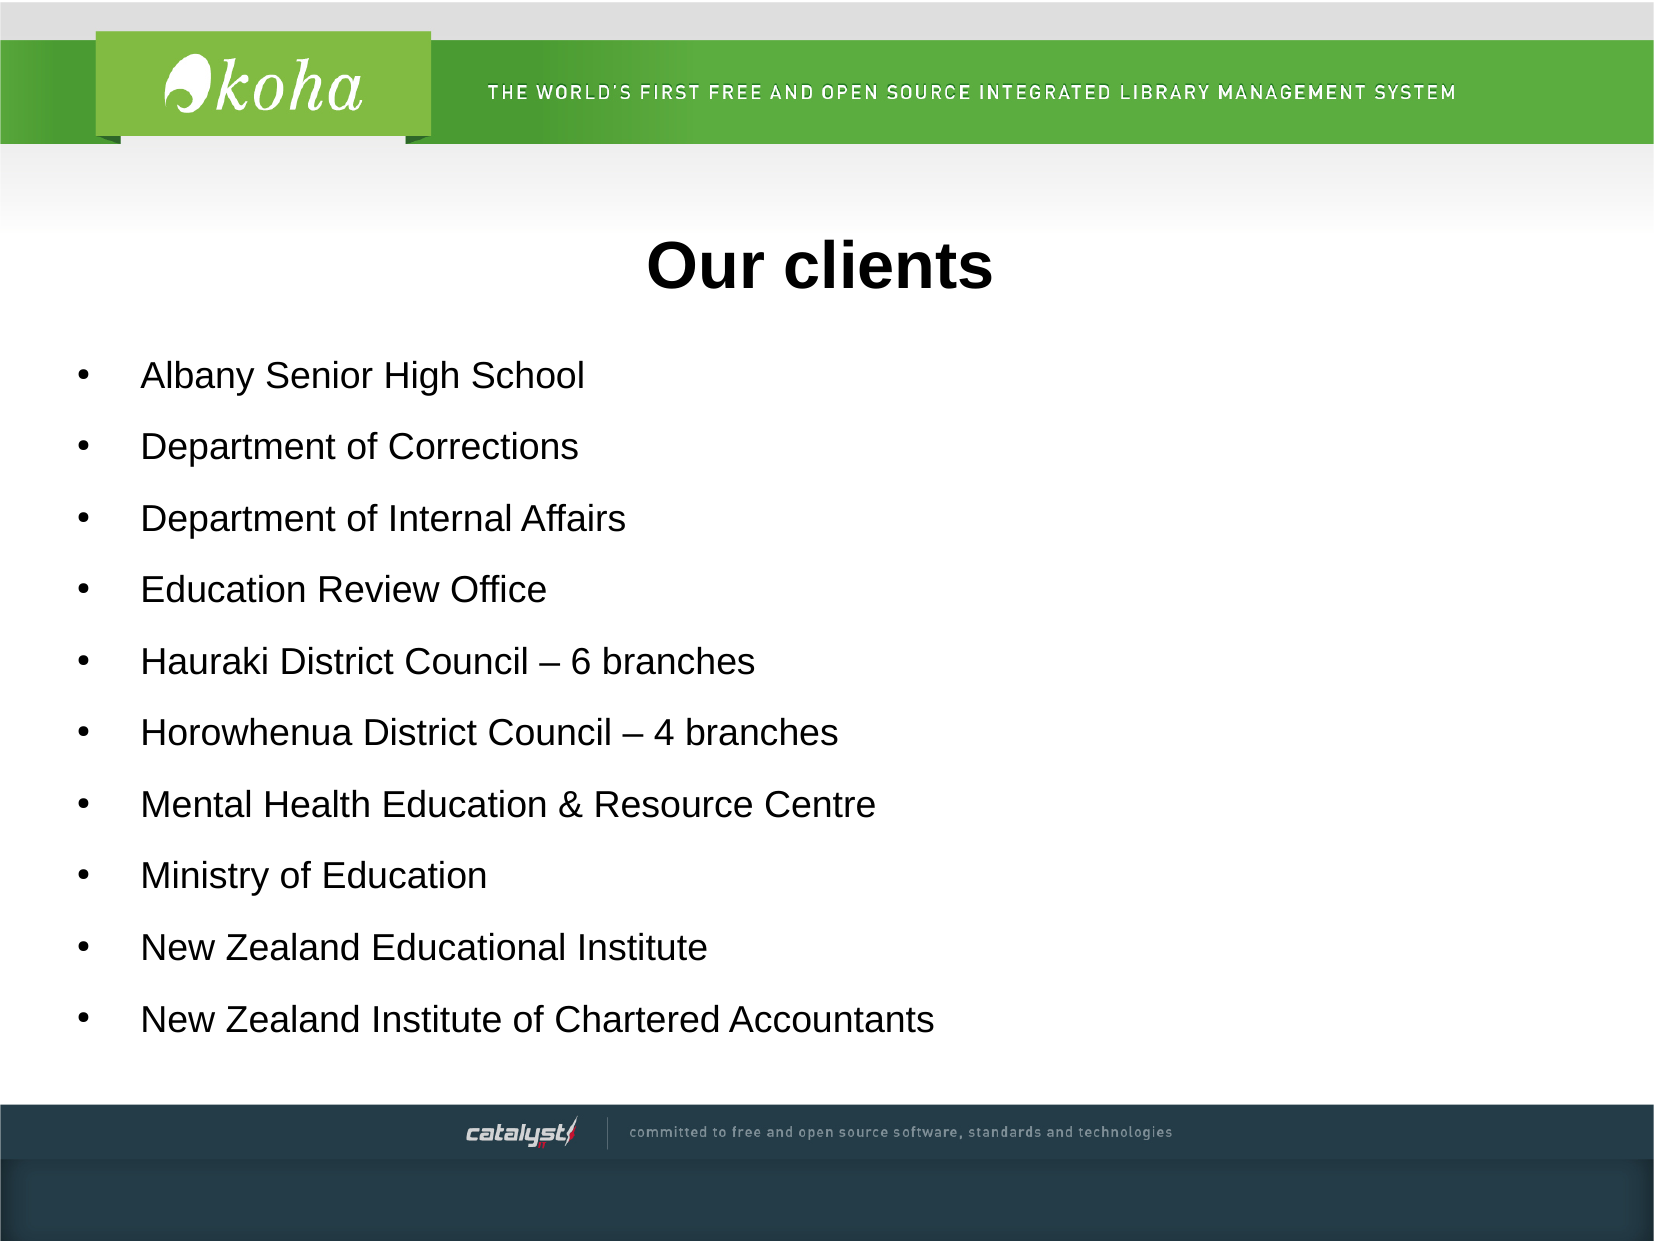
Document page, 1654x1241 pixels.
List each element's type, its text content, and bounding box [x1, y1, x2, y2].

picture [0, 2, 1654, 1241]
list Albany Senior High School Department of Corrections Department of Internal Affairs Education Review Office Hauraki District Council – 6 branches Horowhenua District Council – 4 branches Mental Health Education & Resource Centre Ministry of Education New Zealand Educational Institute New Zealand Institute of Chartered Accountants [59, 354, 1565, 1241]
title Our clients [76, 177, 1565, 354]
